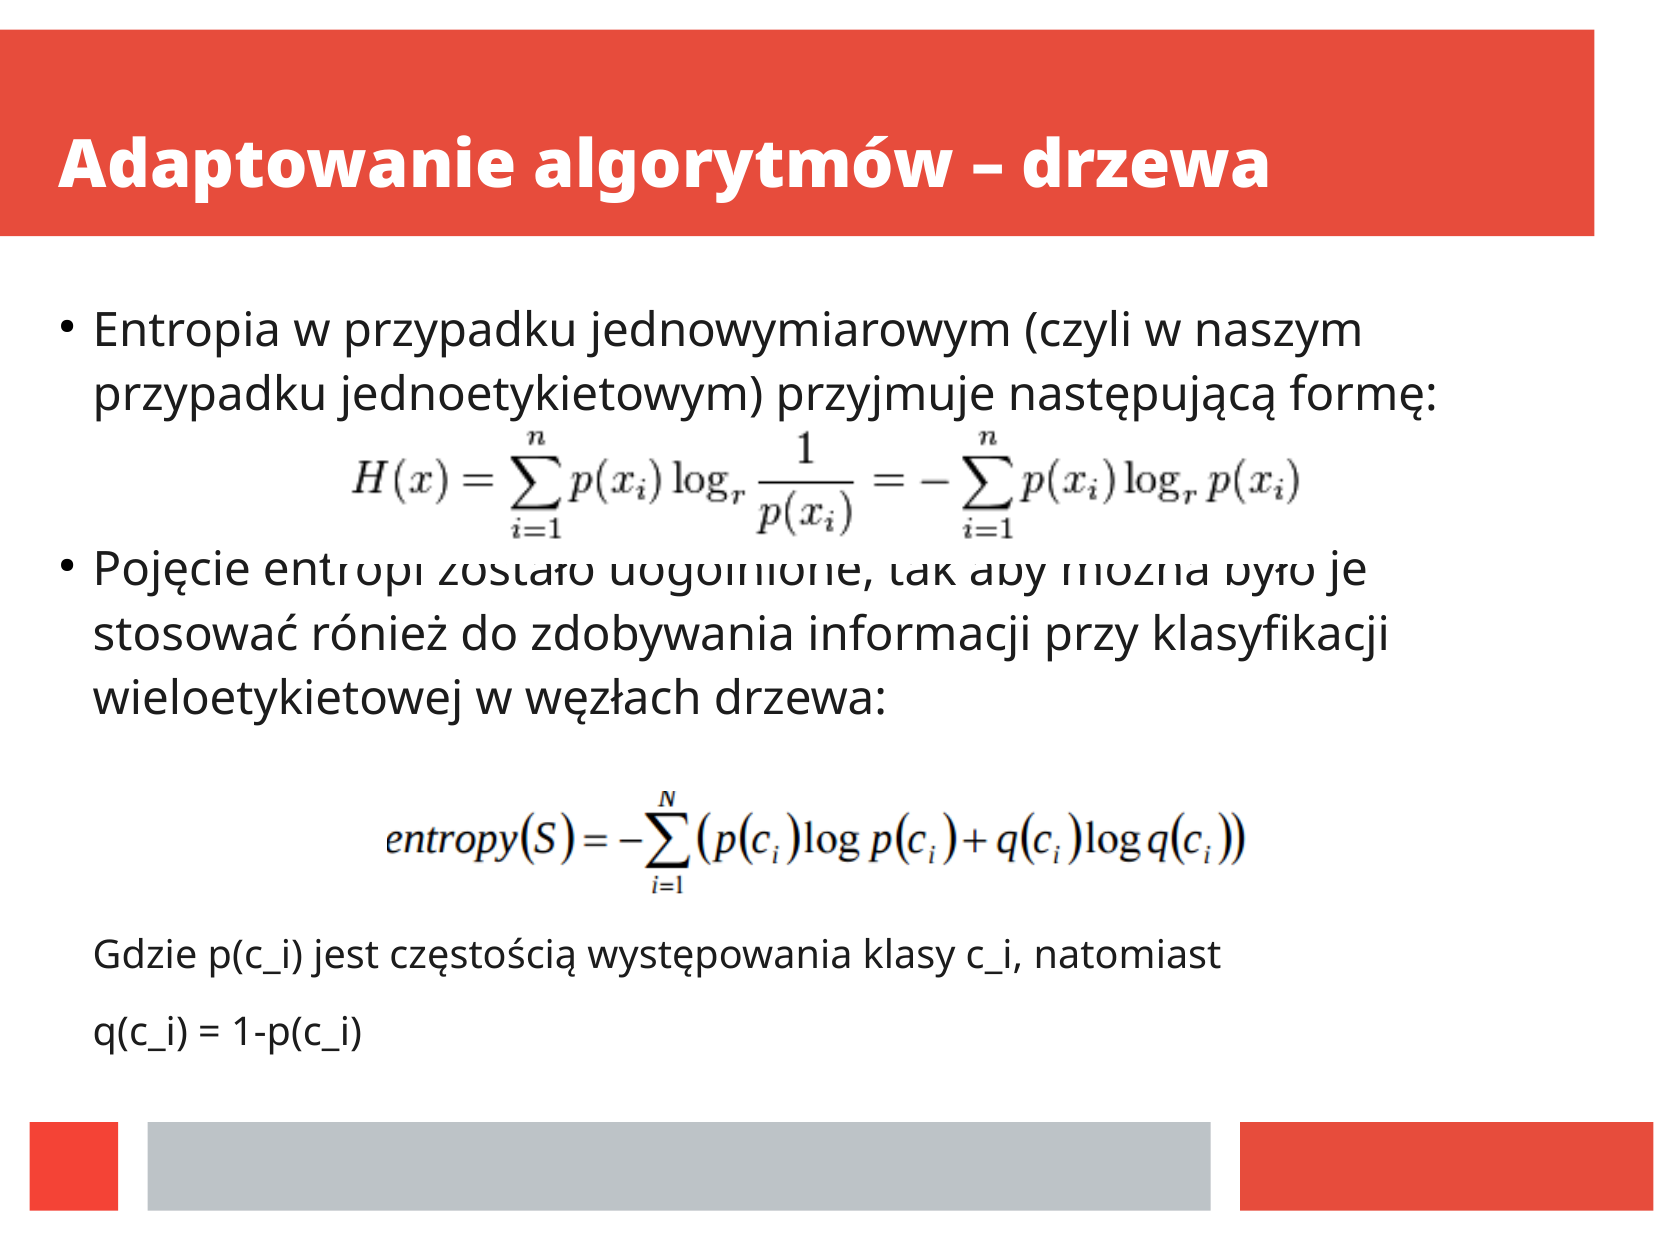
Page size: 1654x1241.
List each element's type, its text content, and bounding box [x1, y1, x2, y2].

title Adaptowanie algorytmów – drzewa [59, 59, 1595, 207]
picture [387, 791, 1252, 903]
picture [330, 425, 1331, 564]
list Entropia w przypadku jednowymiarowym (czyli w naszym przypadku jednoetykietowym) przyjmuje następującą formę: Pojęcie entropi zostało uogólnione, tak aby można było je stosować rónież do zdobywania informacji przy klasyfikacji wieloetykietowej w węzłach drzewa: Gdzie p(c_i) jest częstością występowania klasy c_i, natomiast q(c_i) = 1-p(c_i) [59, 295, 1565, 1063]
